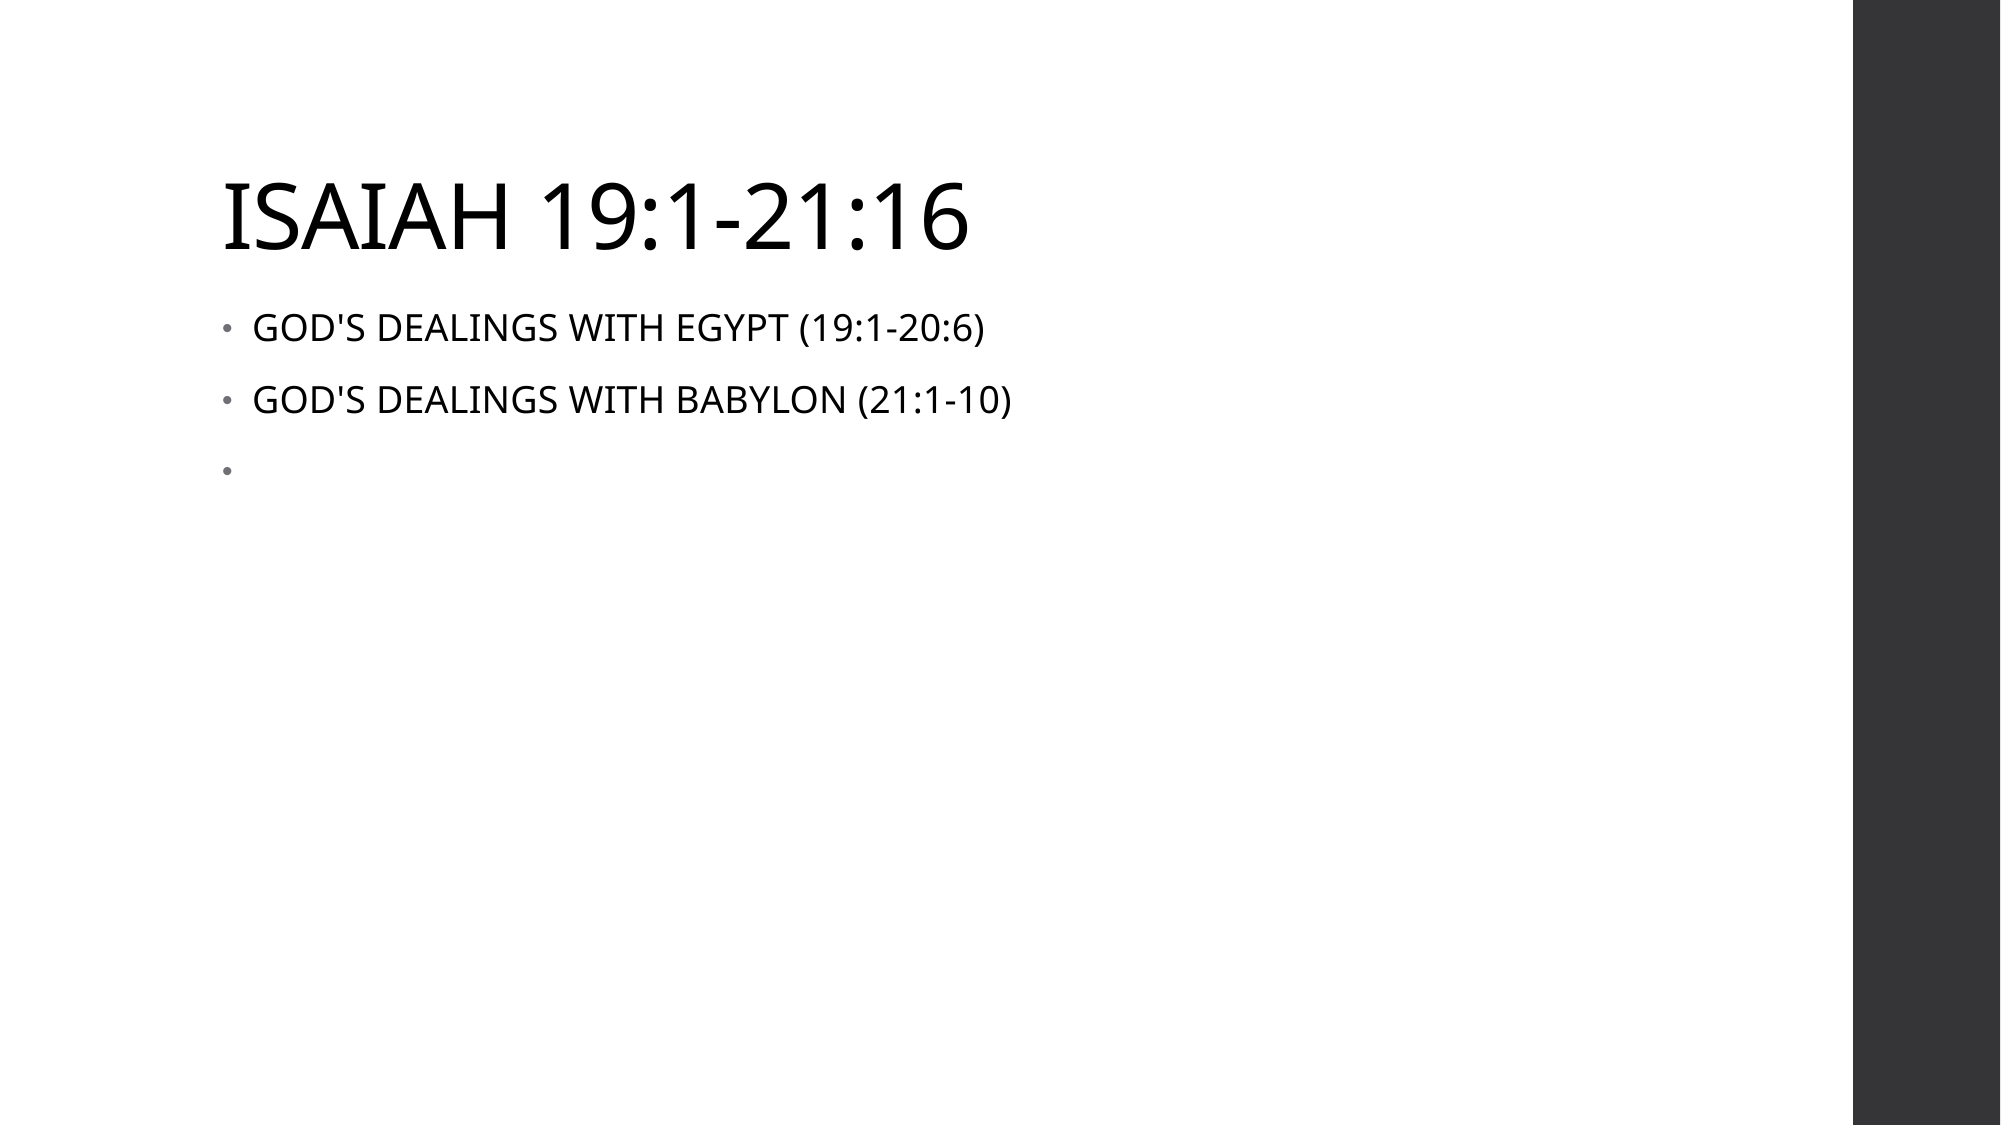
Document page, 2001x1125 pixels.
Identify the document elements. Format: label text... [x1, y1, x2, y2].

list GOD'S DEALINGS WITH EGYPT (19:1-20:6) GOD'S DEALINGS WITH BABYLON (21:1-10) [206, 299, 1617, 1014]
title ISAIAH 19:1-21:16 [206, 60, 1797, 278]
